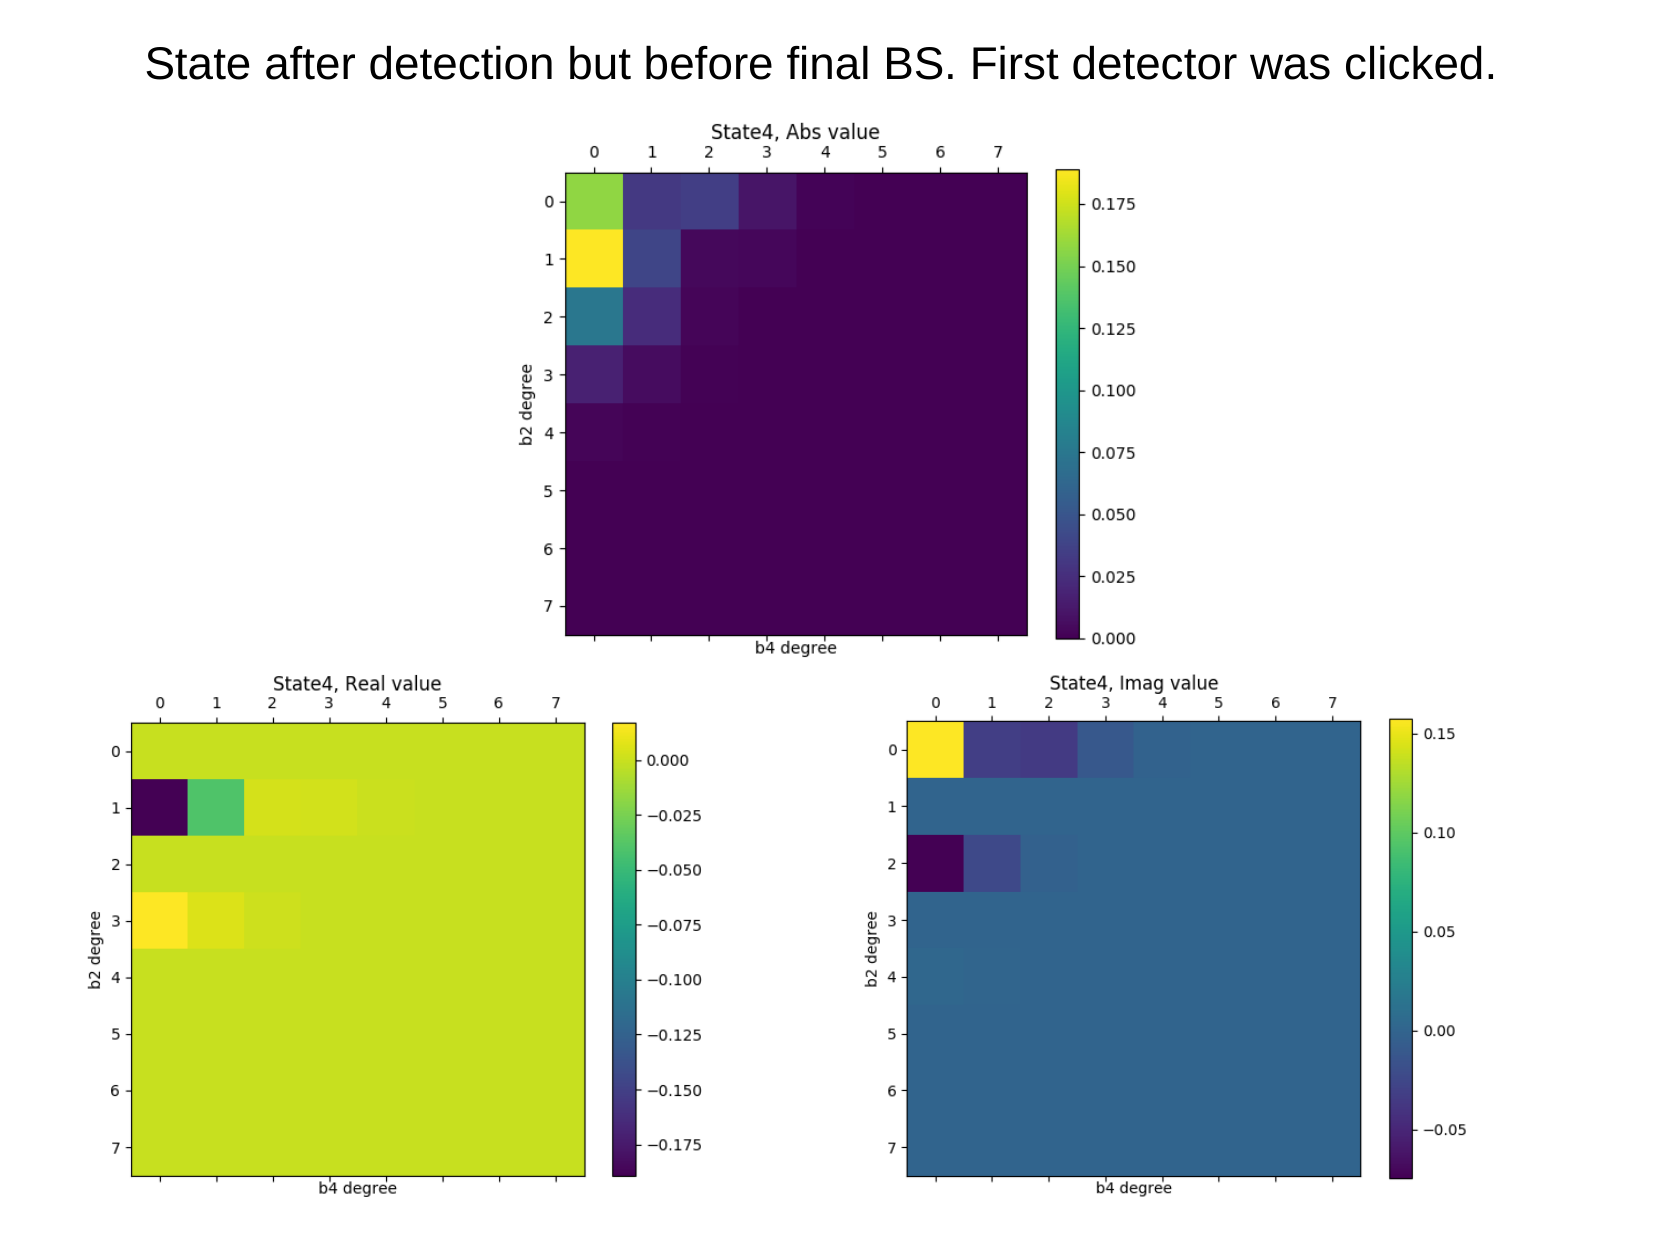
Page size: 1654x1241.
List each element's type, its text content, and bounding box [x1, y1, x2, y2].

text_box State after detection but before final BS. First detector was clicked. [129, 30, 1536, 107]
picture [81, 673, 709, 1205]
picture [507, 106, 1145, 662]
picture [850, 671, 1477, 1205]
